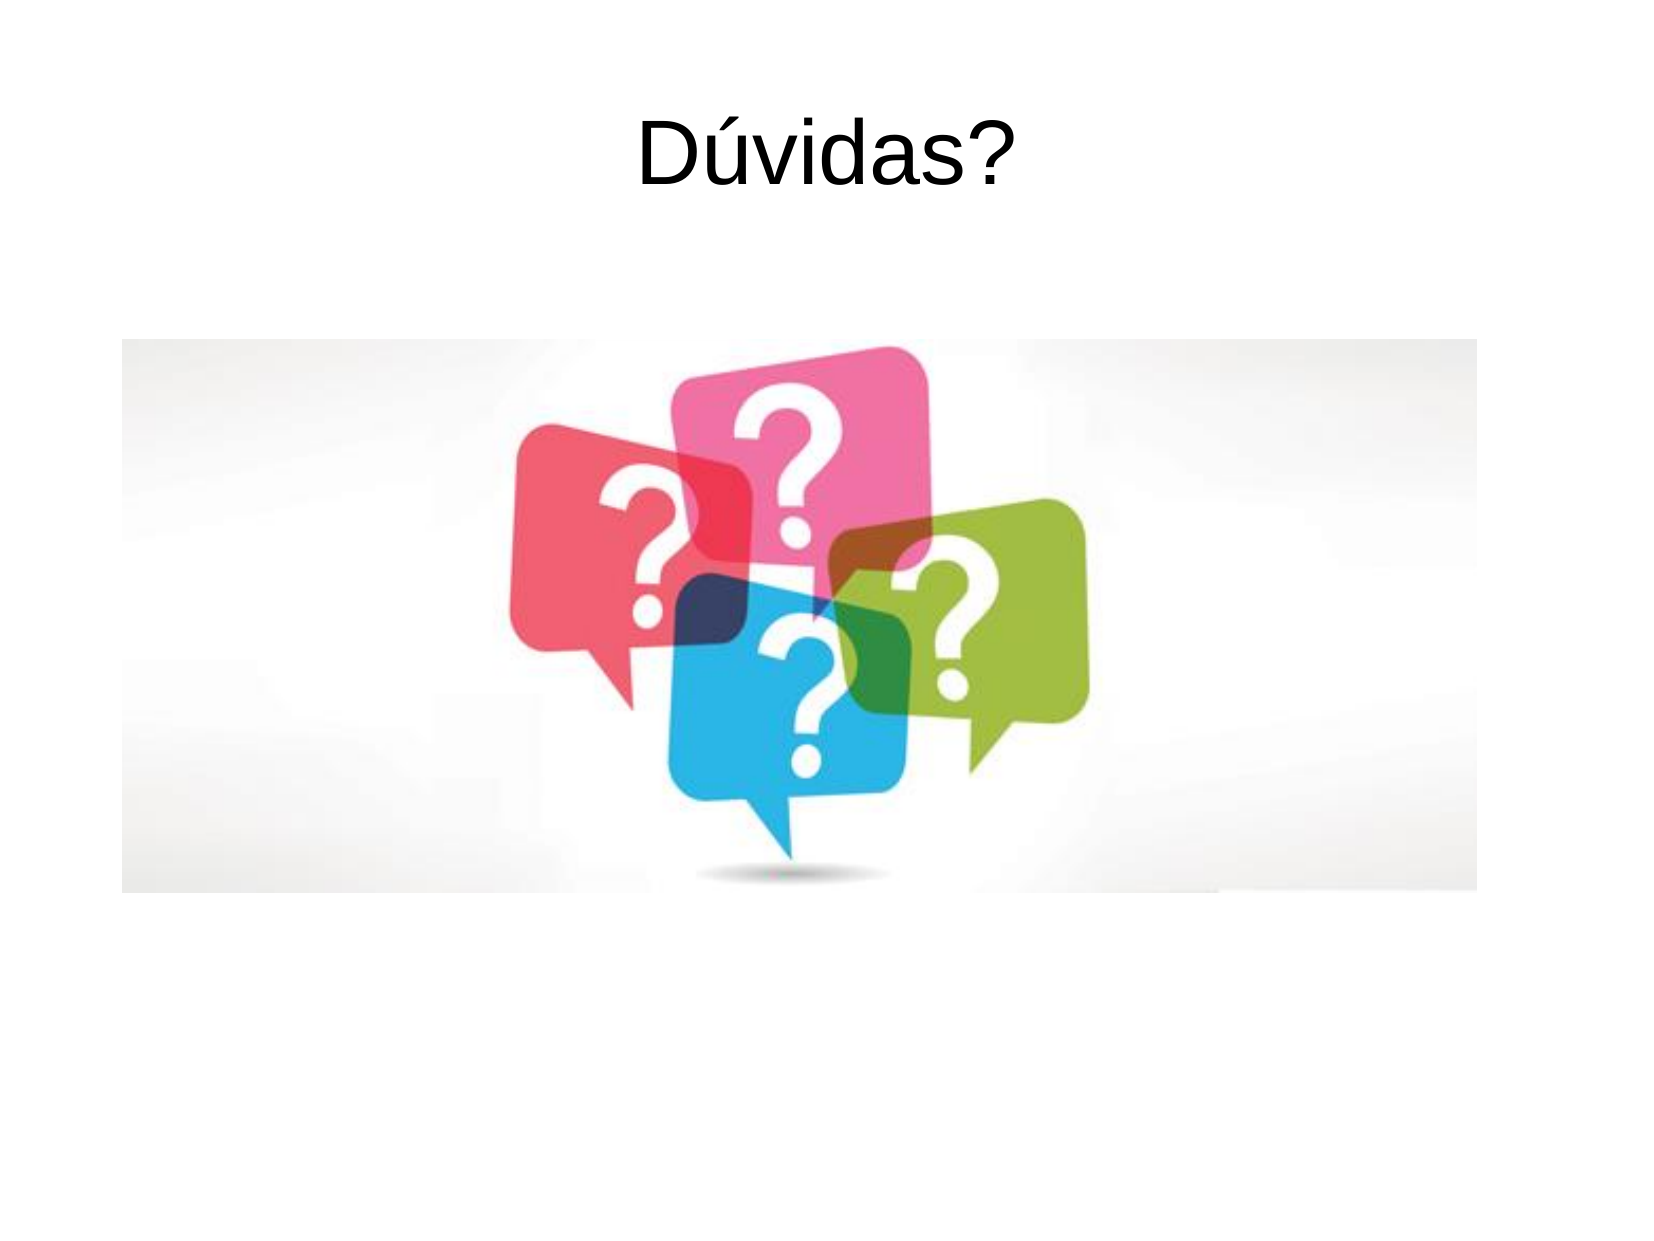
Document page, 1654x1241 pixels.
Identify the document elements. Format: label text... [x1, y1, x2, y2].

picture [122, 339, 1477, 893]
title Dúvidas? [82, 49, 1571, 257]
